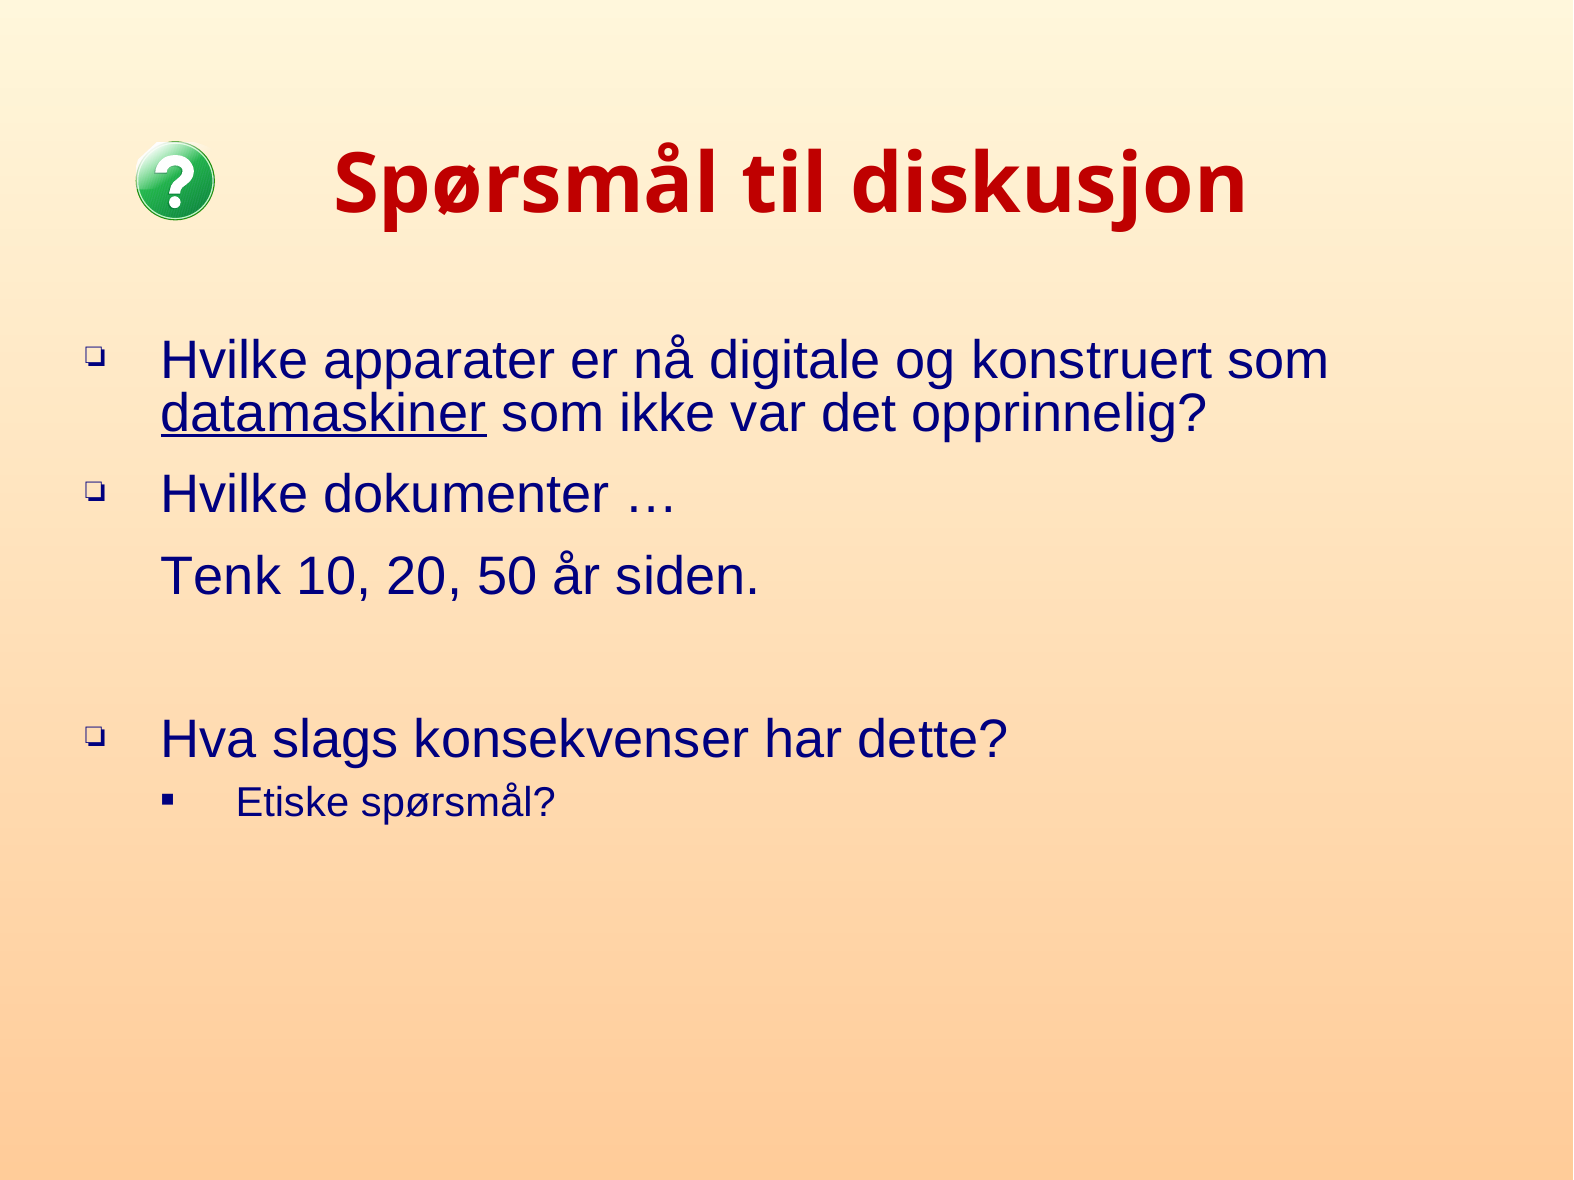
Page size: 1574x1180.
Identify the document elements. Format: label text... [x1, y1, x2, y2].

list Hvilke apparater er nå digitale og konstruert som datamaskiner som ikke var det opprinnelig? Hvilke dokumenter … Tenk 10, 20, 50 år siden. Hva slags konsekvenser har dette? Etiske spørsmål? [85, 336, 1539, 1170]
picture [119, 123, 233, 237]
title Spørsmål til diskusjon [39, 54, 1543, 309]
